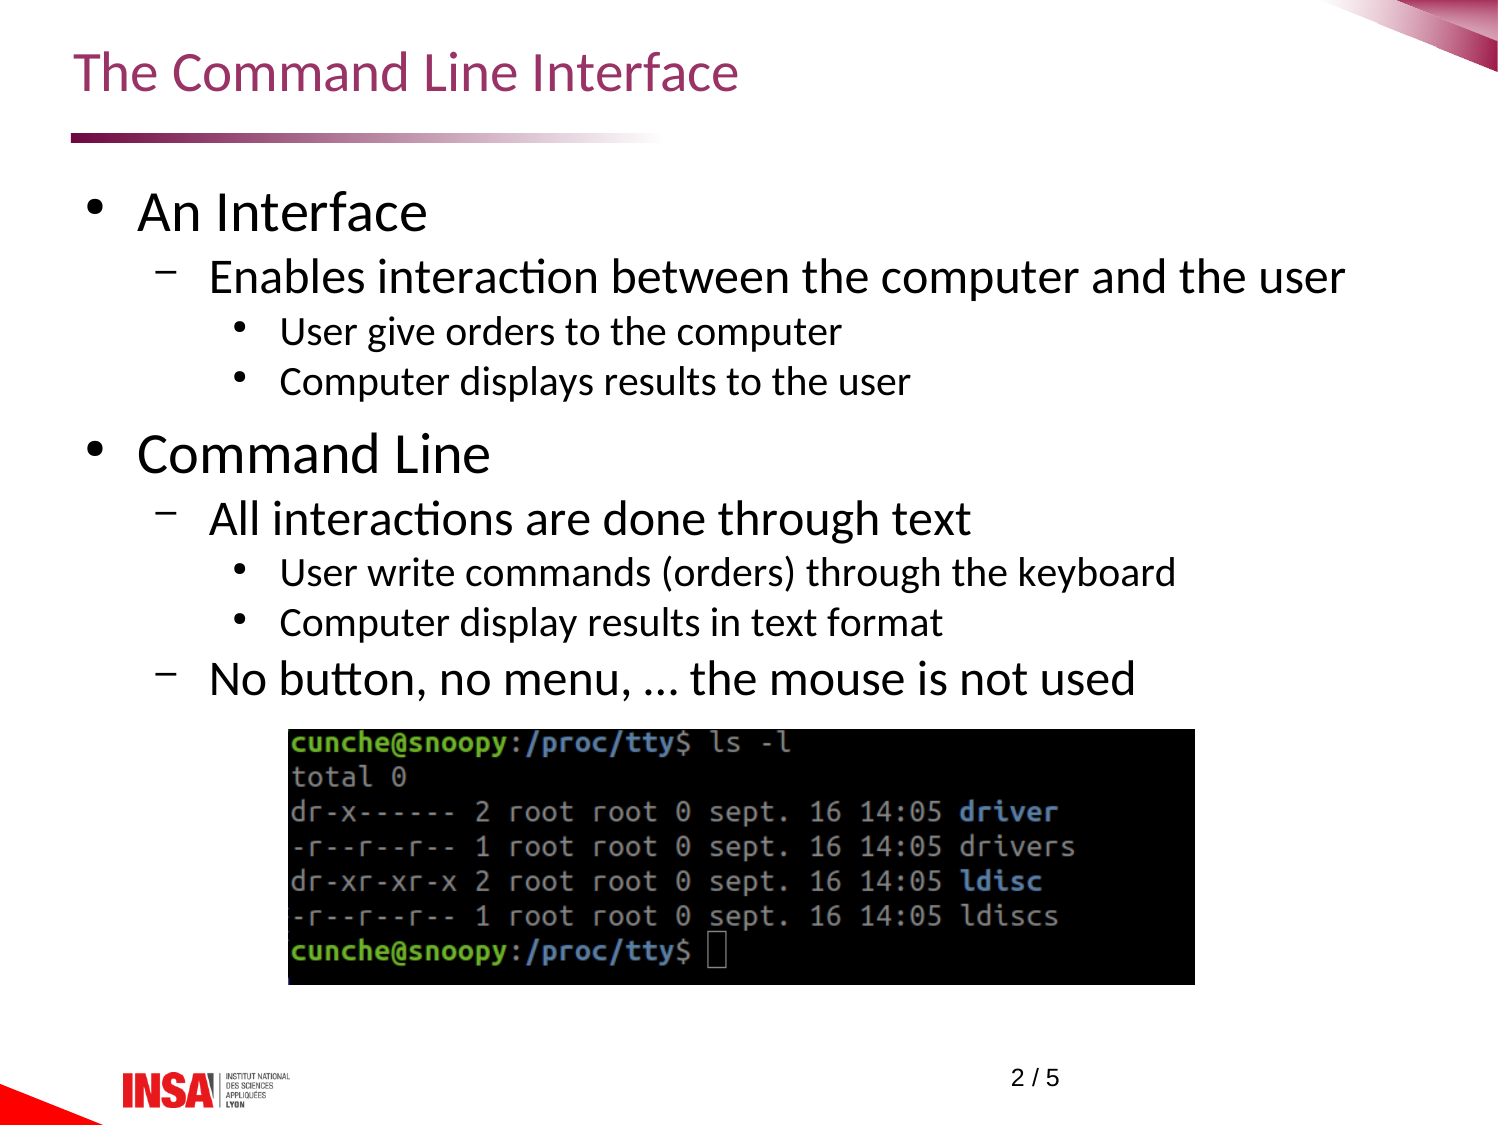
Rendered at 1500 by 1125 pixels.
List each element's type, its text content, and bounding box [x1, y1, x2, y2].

picture [288, 729, 1195, 985]
title The Command Line Interface [58, 7, 1409, 129]
picture [123, 1072, 290, 1108]
list An Interface Enables interaction between the computer and the user User give orders to the computer Computer displays results to the user Command Line All interactions are done through text User write commands (orders) through the keyboard Computer display results in text format No button, no menu, … the mouse is not used [59, 166, 1454, 1005]
